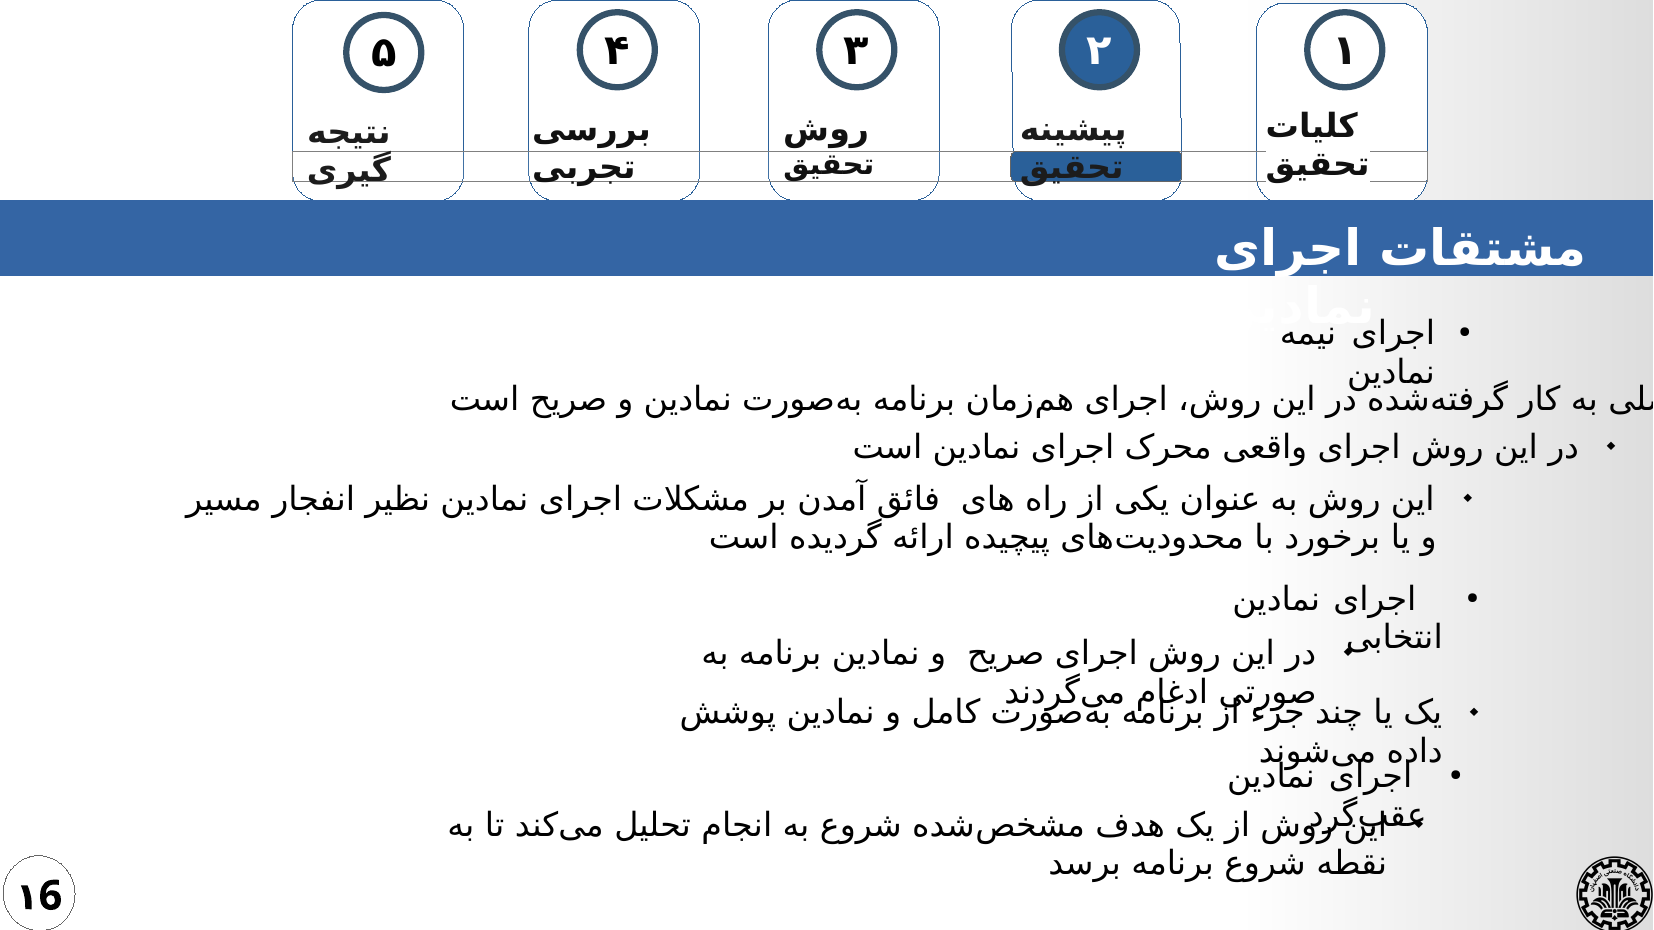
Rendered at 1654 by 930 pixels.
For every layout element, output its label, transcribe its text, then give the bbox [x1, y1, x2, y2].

text_box مشتقات اجرای نمادین [1200, 211, 1653, 277]
text_box در این روش اجرای صریح و نمادین برنامه به صورتی ادغام می‌گردند [686, 626, 1443, 685]
text_box ۳ [819, 12, 895, 88]
text_box اجرای نمادین عقب‌گرد [1209, 749, 1550, 831]
text_box ۱ [1307, 12, 1383, 88]
text_box پیشینه تحقیق [1005, 101, 1195, 151]
text_box یک یا چند جزء از برنامه به‌صورت کامل و نمادین پوشش داده می‌شوند [664, 685, 1496, 768]
text_box روش تحقیق [768, 101, 964, 151]
text_box ۵ [346, 14, 422, 91]
text_box اجرای نیمه نمادین [1260, 306, 1556, 388]
text_box ۴ [579, 12, 655, 88]
text_box کلیات تحقیق [1250, 99, 1446, 148]
text_box اجرای نمادین انتخابی [1215, 572, 1556, 654]
picture [1575, 855, 1653, 930]
text_box [1011, 0, 1181, 101]
text_box ۲ [1061, 12, 1137, 88]
text_box ایده اصلی به کار گرفته‌شده در این روش، اجرای هم‌زمان برنامه به‌صورت نمادین و صریح است [435, 371, 1435, 420]
text_box [768, 0, 940, 101]
text_box این روش به عنوان یکی از راه های فائق آمدن بر مشکلات اجرای نمادین نظیر انفجار مسیر و یا برخورد با محدودیت‌های پیچیده ارائه گردیده است [160, 472, 1505, 554]
text_box نتیجه گیری [292, 104, 488, 154]
text_box در این روش اجرای واقعی محرک اجرای نمادین است [837, 419, 1435, 469]
text_box [292, 0, 464, 104]
text_box [1256, 3, 1428, 99]
text_box [0, 148, 1653, 341]
text_box [528, 0, 700, 101]
text_box بررسی تجربی [517, 101, 713, 151]
text_box ۱6 [3, 855, 76, 930]
text_box این روش از یک هدف مشخص‌شده شروع به انجام تحلیل می‌کند تا به نقطه شروع برنامه برسد [432, 798, 1452, 880]
